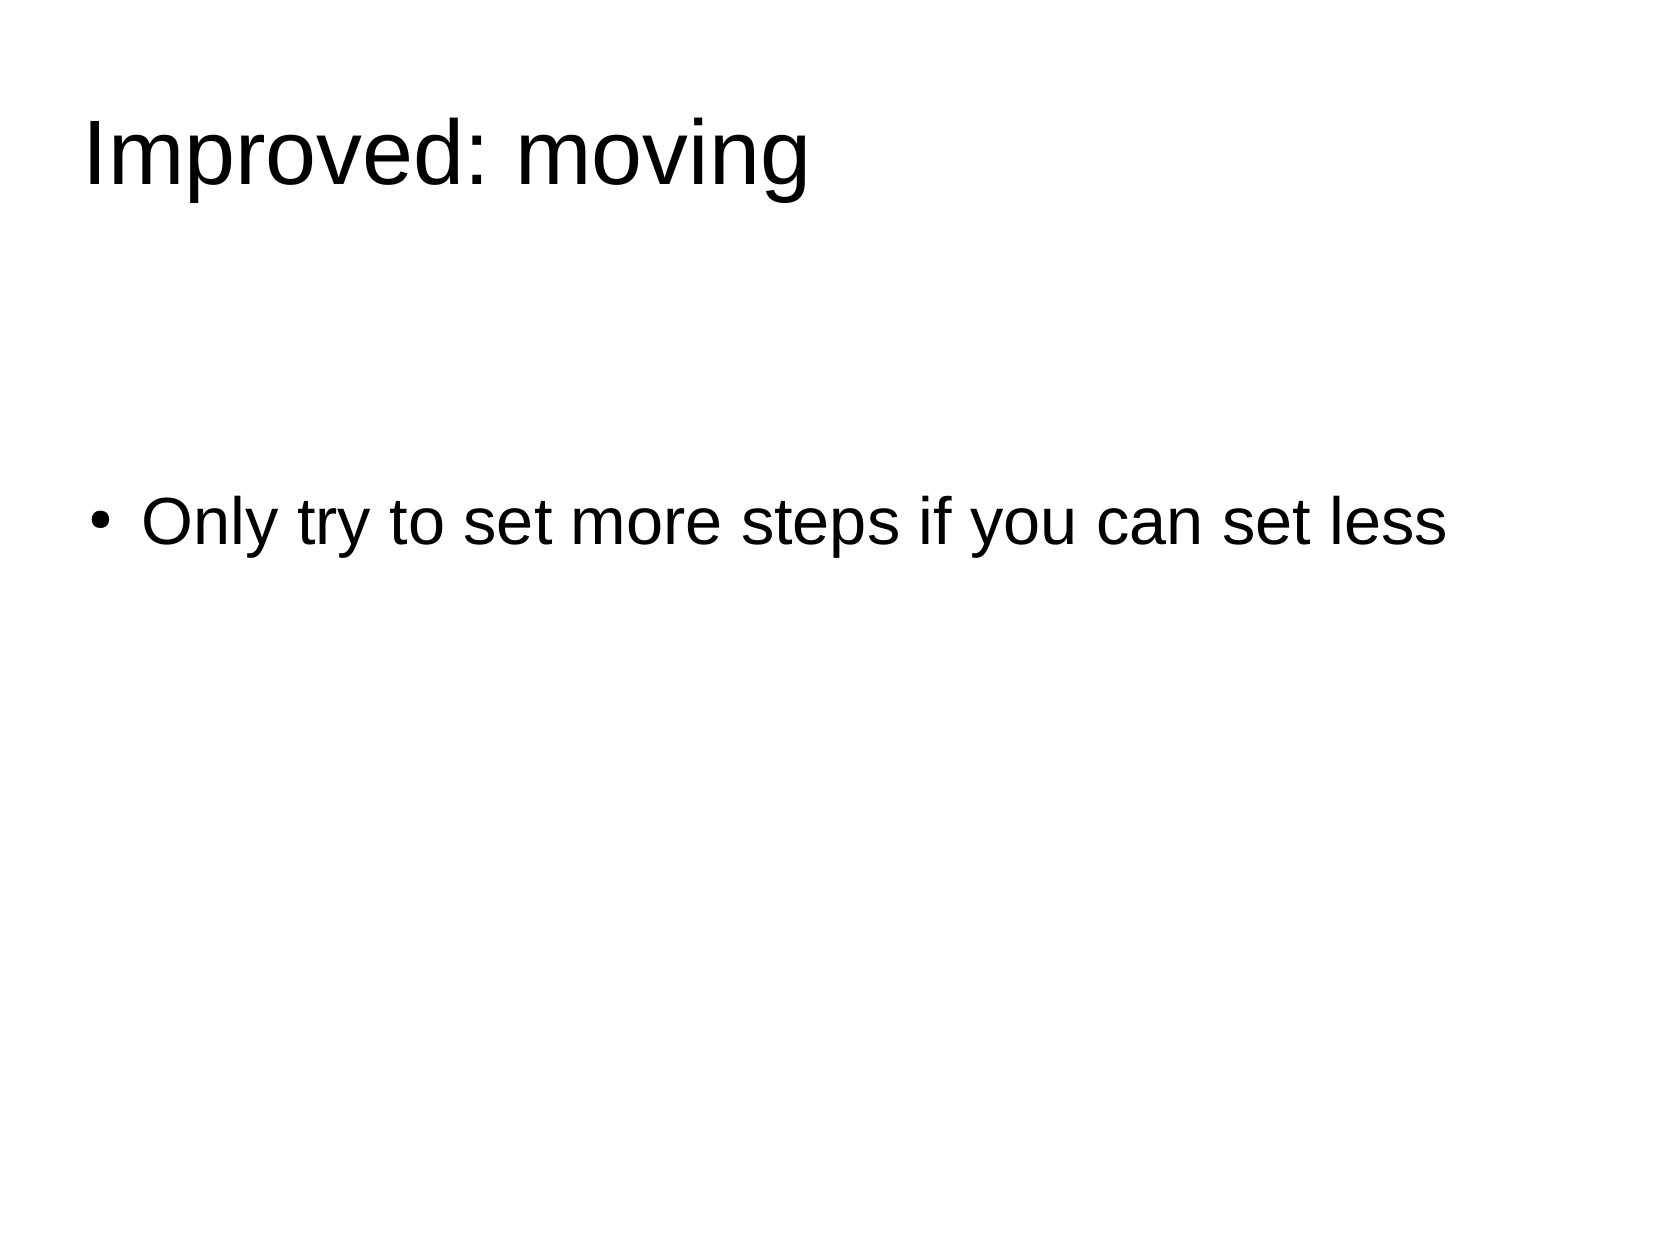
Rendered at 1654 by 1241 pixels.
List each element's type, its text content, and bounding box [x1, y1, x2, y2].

list Only try to set more steps if you can set less [70, 484, 1559, 1004]
title Improved: moving [82, 49, 1571, 257]
